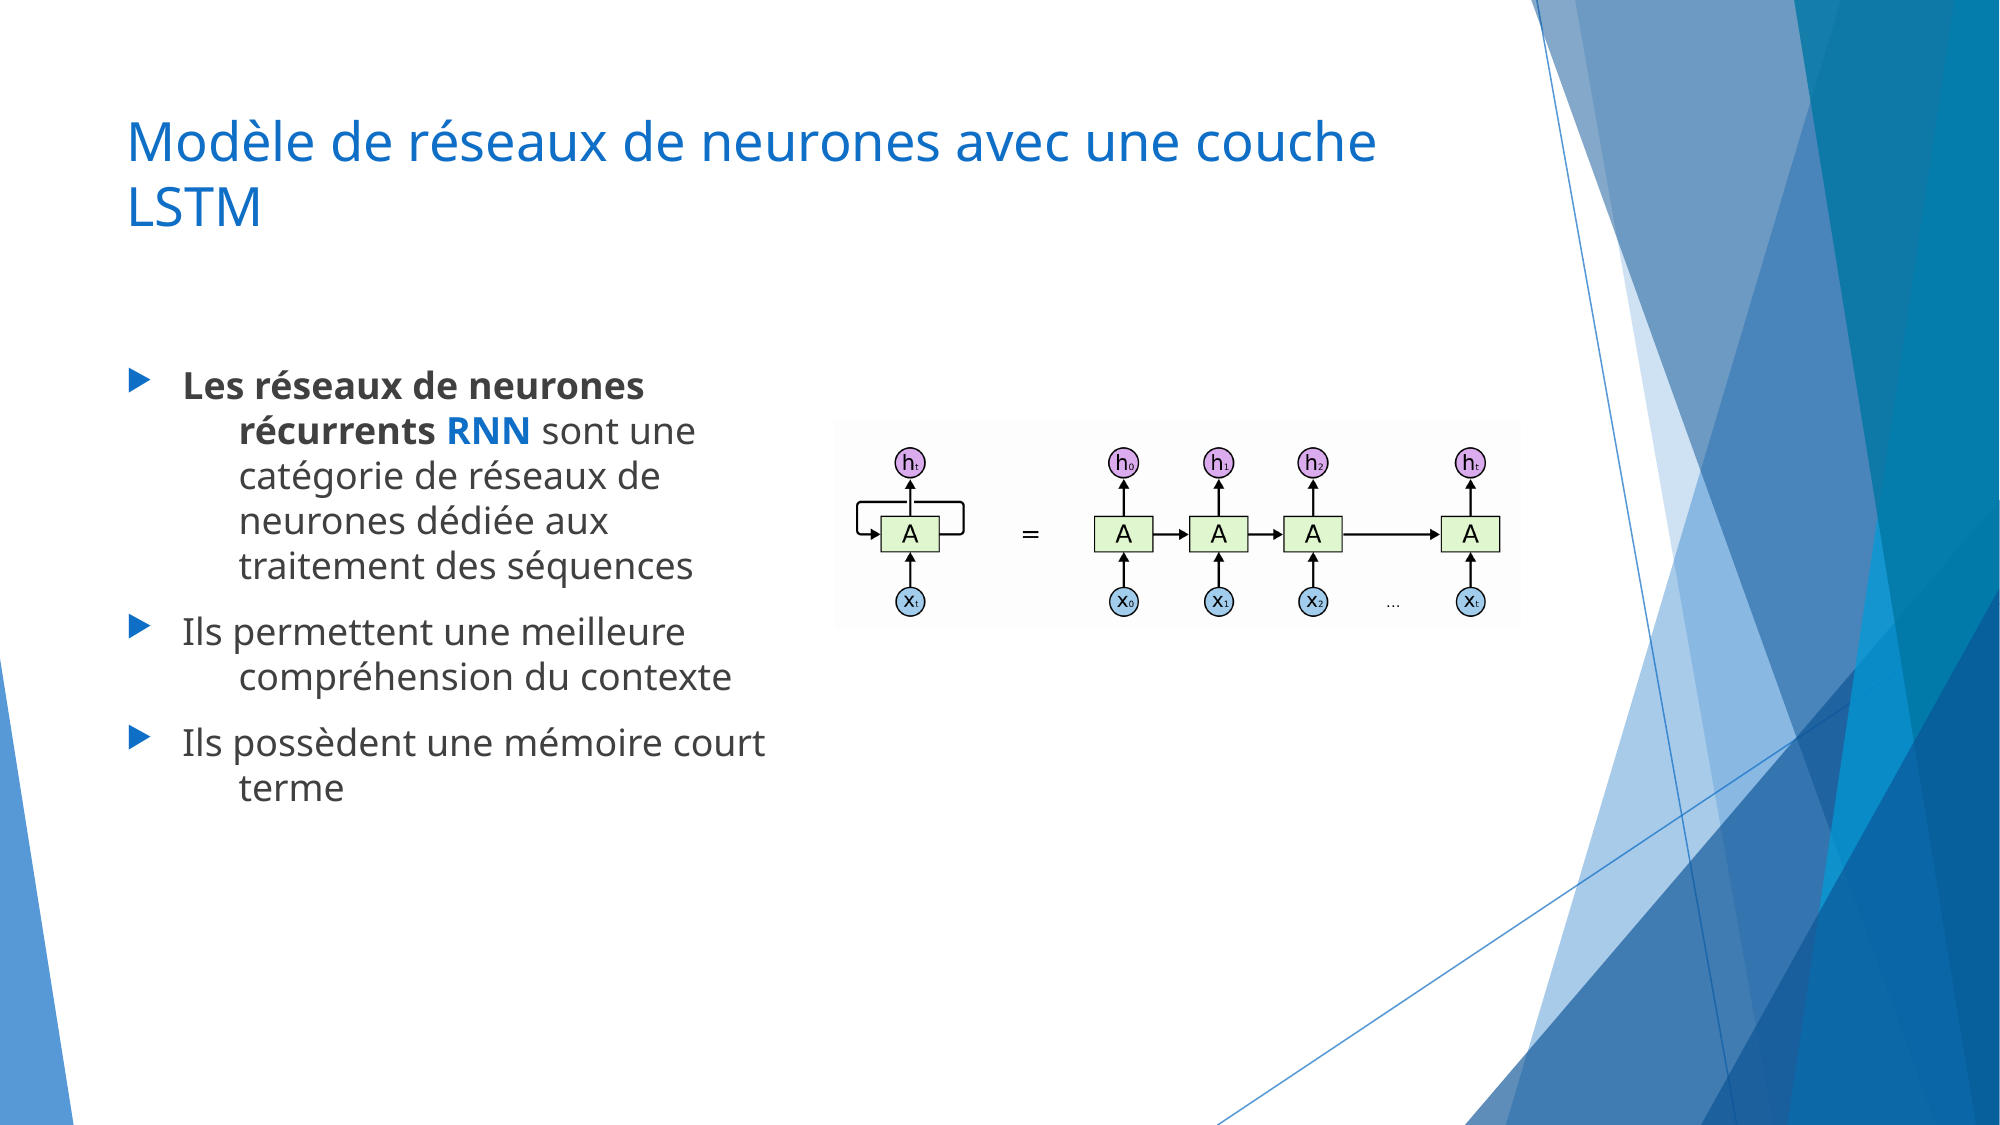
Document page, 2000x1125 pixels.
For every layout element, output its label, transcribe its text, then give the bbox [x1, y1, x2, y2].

picture [834, 420, 1521, 629]
title Modèle de réseaux de neurones avec une couche LSTM [111, 99, 1521, 317]
list Les réseaux de neurones récurrents RNN sont une catégorie de réseaux de neurones dédiée aux traitement des séquences Ils permettent une meilleure compréhension du contexte Ils possèdent une mémoire court terme [111, 354, 798, 992]
